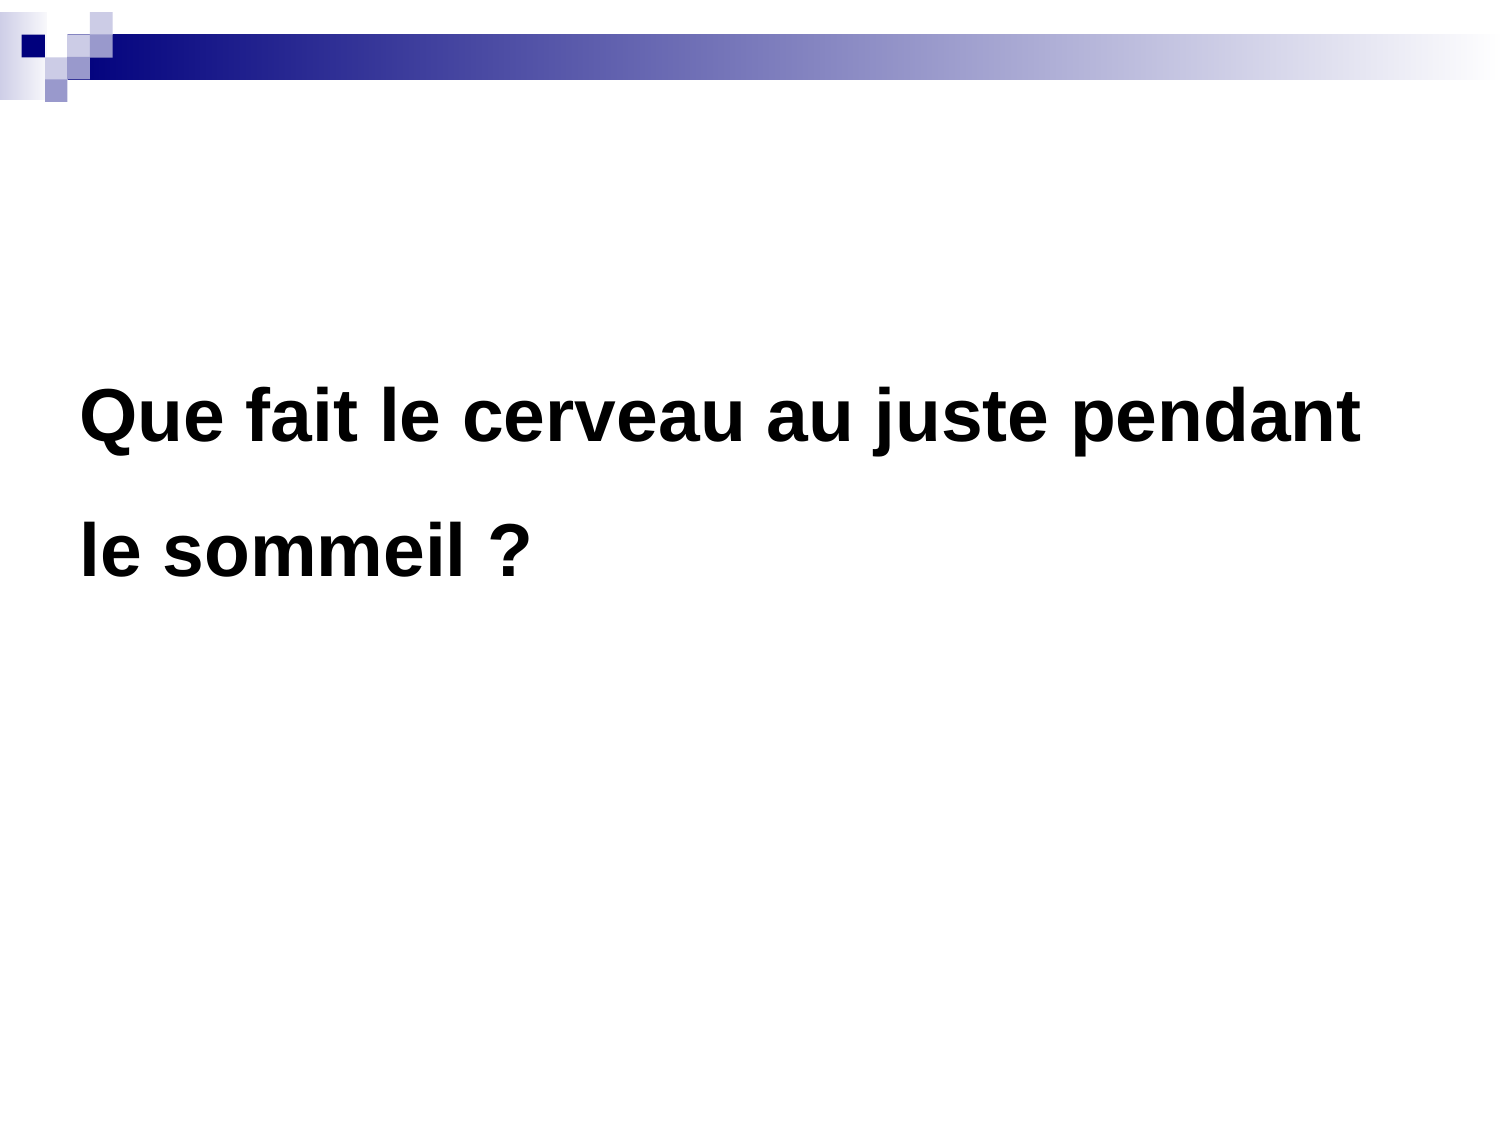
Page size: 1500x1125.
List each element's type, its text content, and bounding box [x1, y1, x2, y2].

text_box Que fait le cerveau au juste pendant le sommeil ? [64, 314, 1447, 735]
